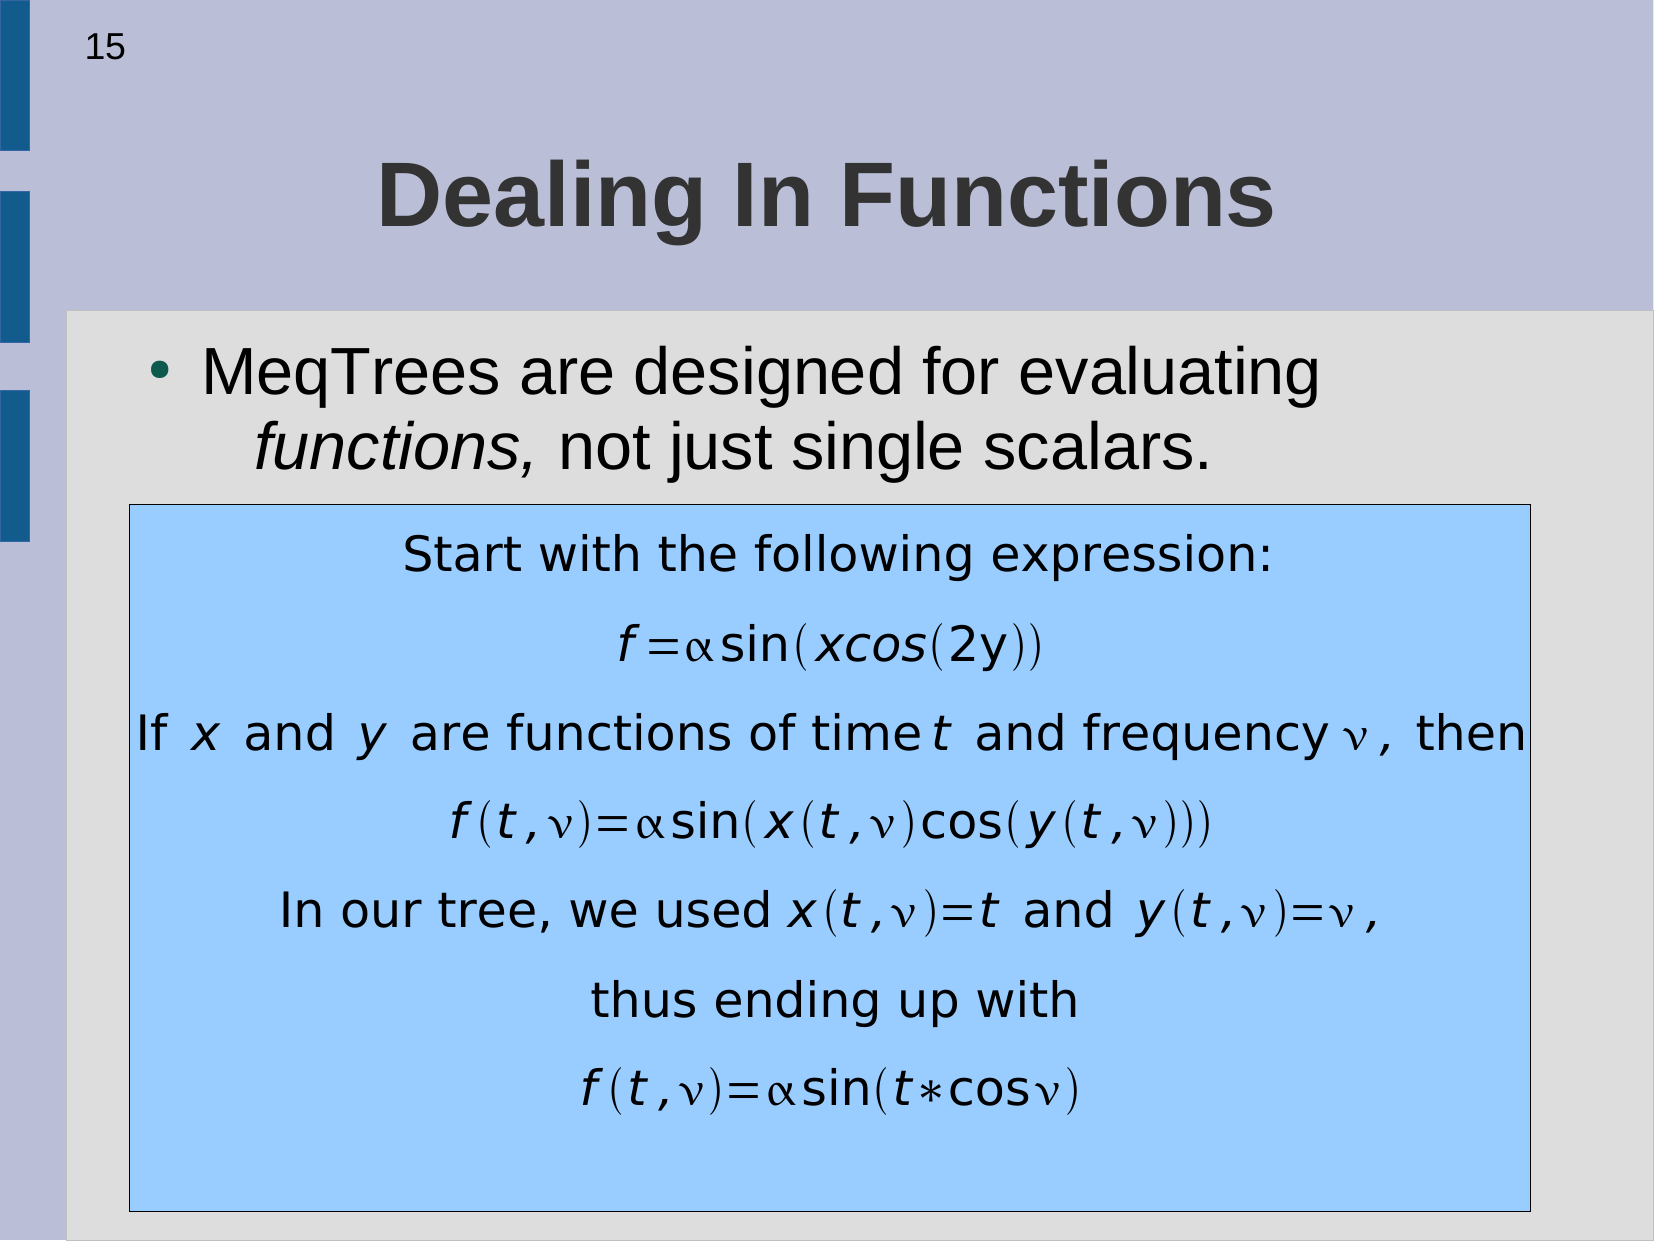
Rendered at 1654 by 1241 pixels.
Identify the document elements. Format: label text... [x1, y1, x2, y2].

chart [129, 504, 1531, 1212]
text_box <number> [69, 18, 271, 92]
list MeqTrees are designed for evaluating functions, not just single scalars. [112, 334, 1525, 532]
title Dealing In Functions [121, 91, 1534, 299]
